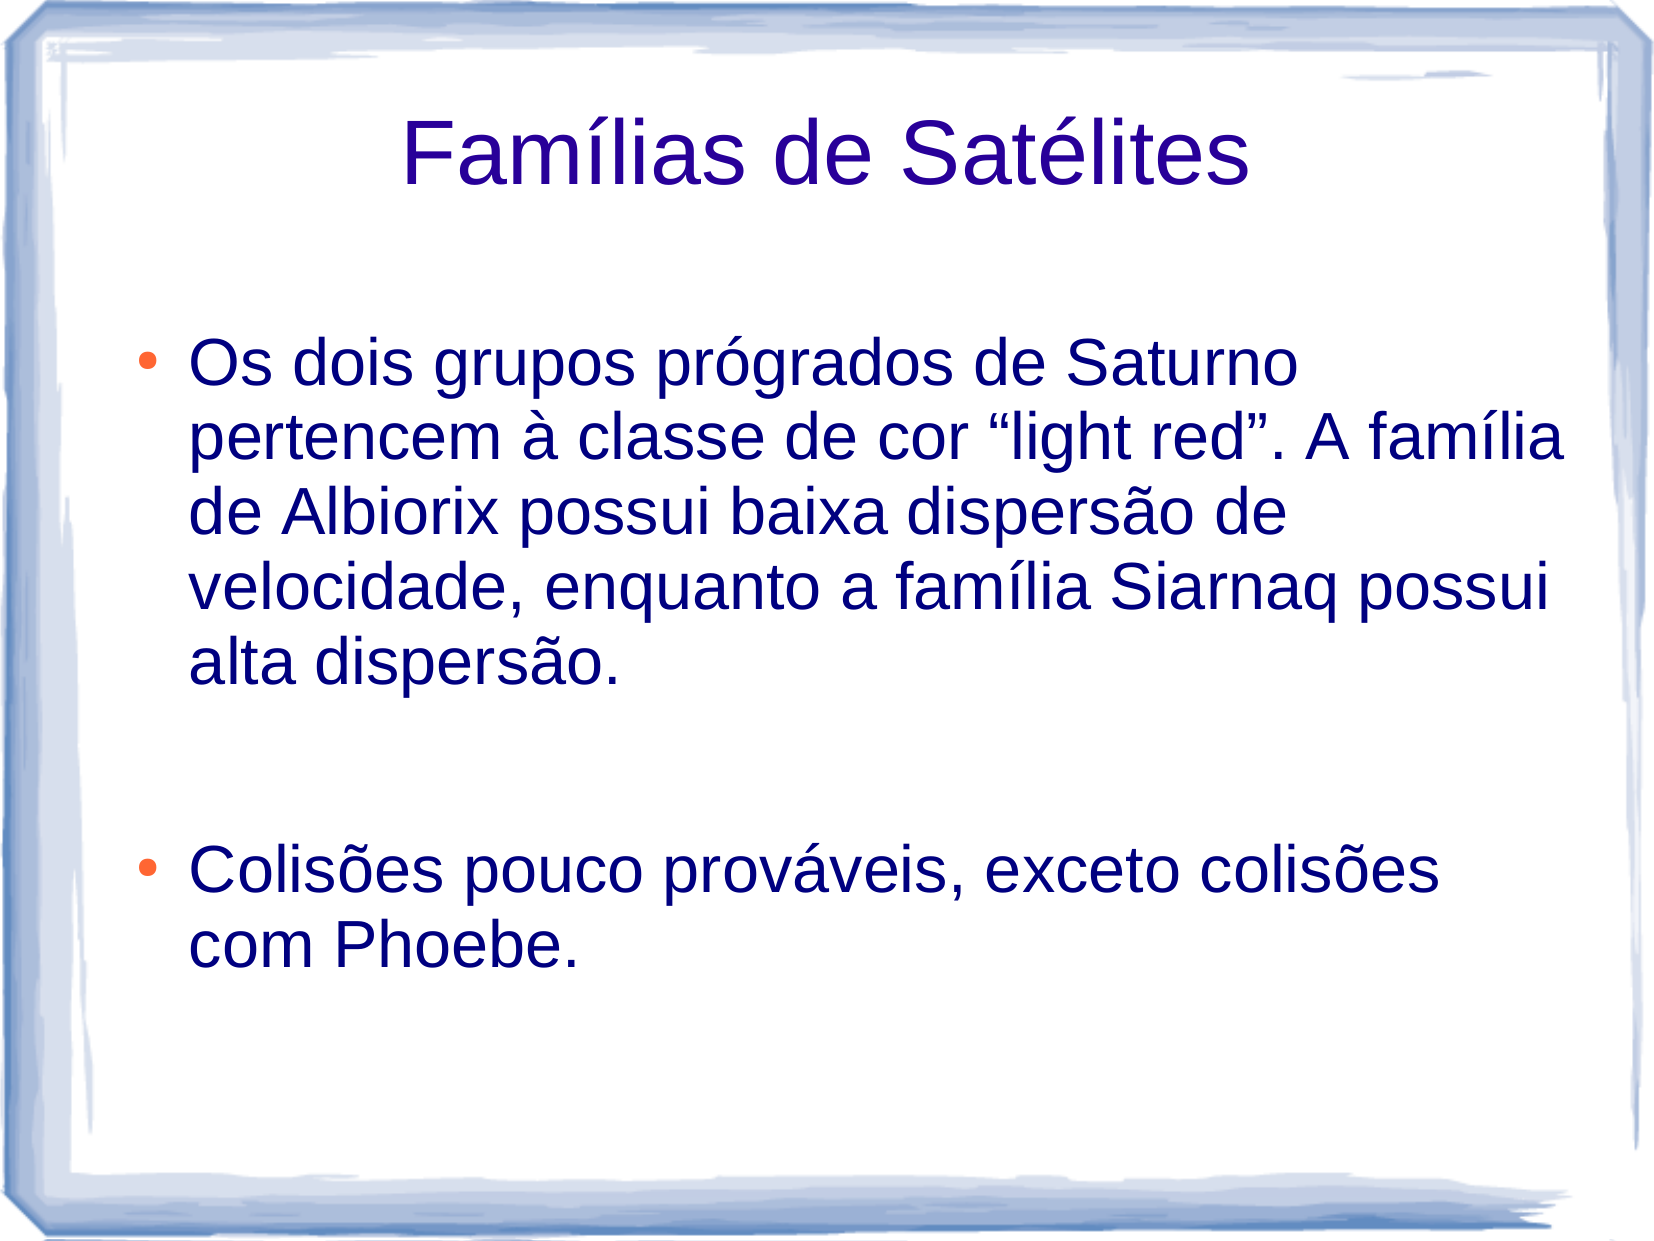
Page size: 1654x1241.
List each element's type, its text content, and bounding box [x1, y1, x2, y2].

list Os dois grupos prógrados de Saturno pertencem à classe de cor “light red”. A família de Albiorix possui baixa dispersão de velocidade, enquanto a família Siarnaq possui alta dispersão. Colisões pouco prováveis, exceto colisões com Phoebe. [118, 324, 1571, 1045]
title Famílias de Satélites [82, 49, 1571, 257]
picture [0, 0, 1654, 1241]
